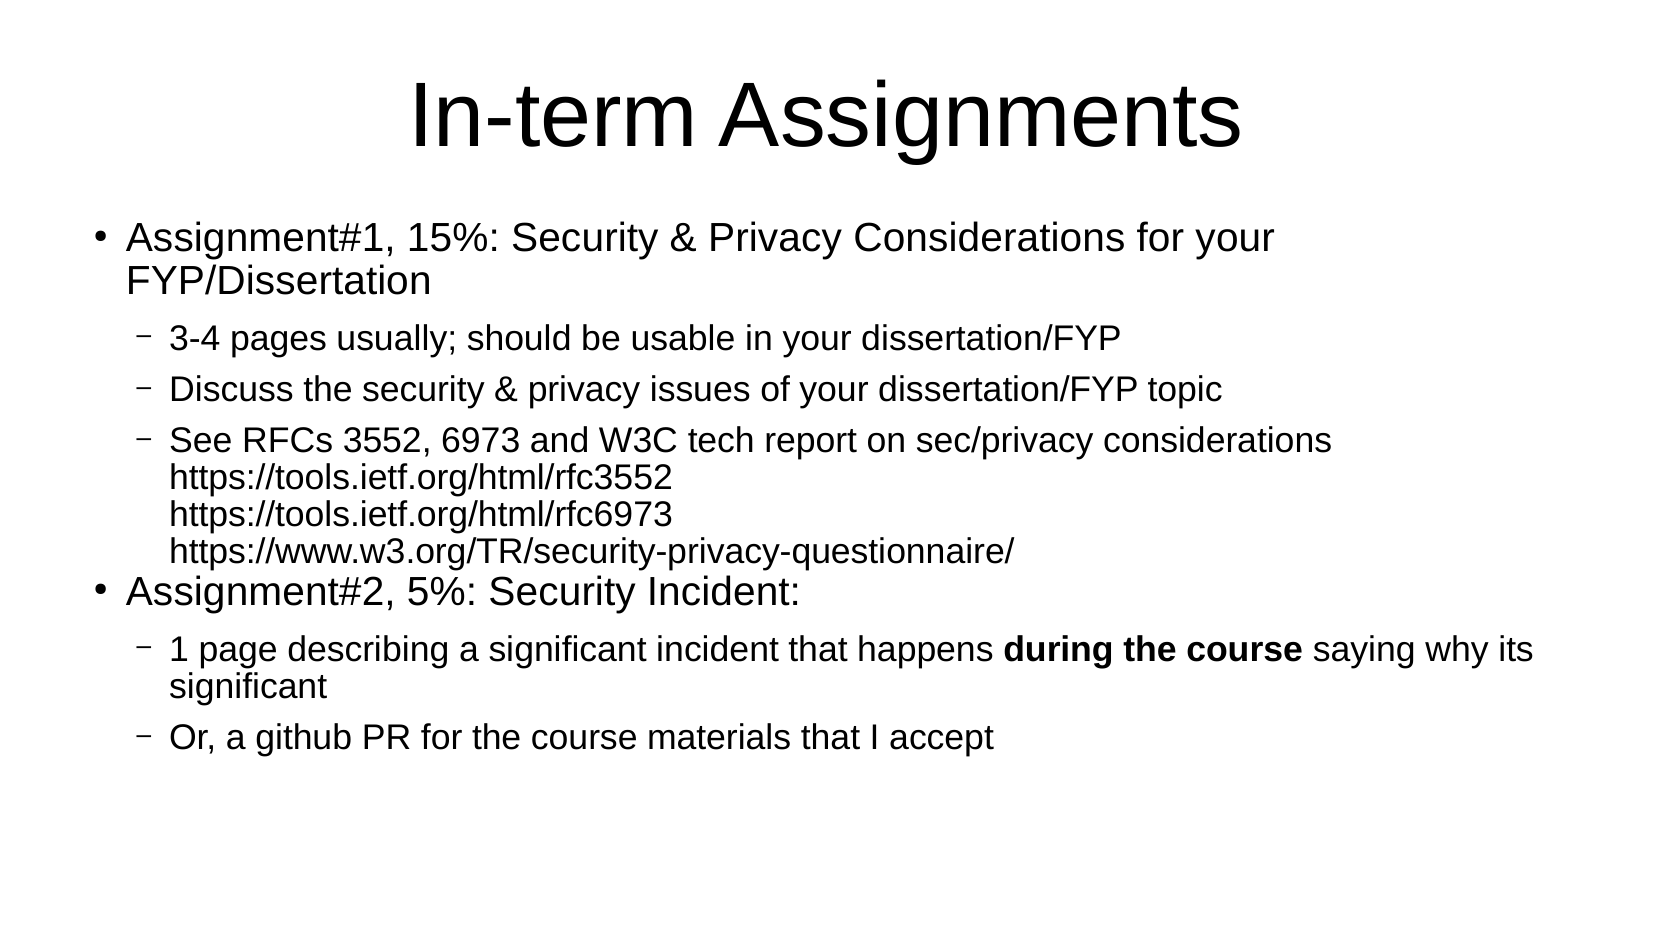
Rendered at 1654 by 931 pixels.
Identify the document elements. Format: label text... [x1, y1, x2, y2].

title In-term Assignments [82, 37, 1571, 193]
list Assignment#1, 15%: Security & Privacy Considerations for your FYP/Dissertation 3-4 pages usually; should be usable in your dissertation/FYP Discuss the security & privacy issues of your dissertation/FYP topic See RFCs 3552, 6973 and W3C tech report on sec/privacy considerations https://tools.ietf.org/html/rfc3552 https://tools.ietf.org/html/rfc6973 https://www.w3.org/TR/security-privacy-questionnaire/ Assignment#2, 5%: Security Incident: 1 page describing a significant incident that happens during the course saying why its significant Or, a github PR for the course materials that I accept [82, 217, 1571, 758]
